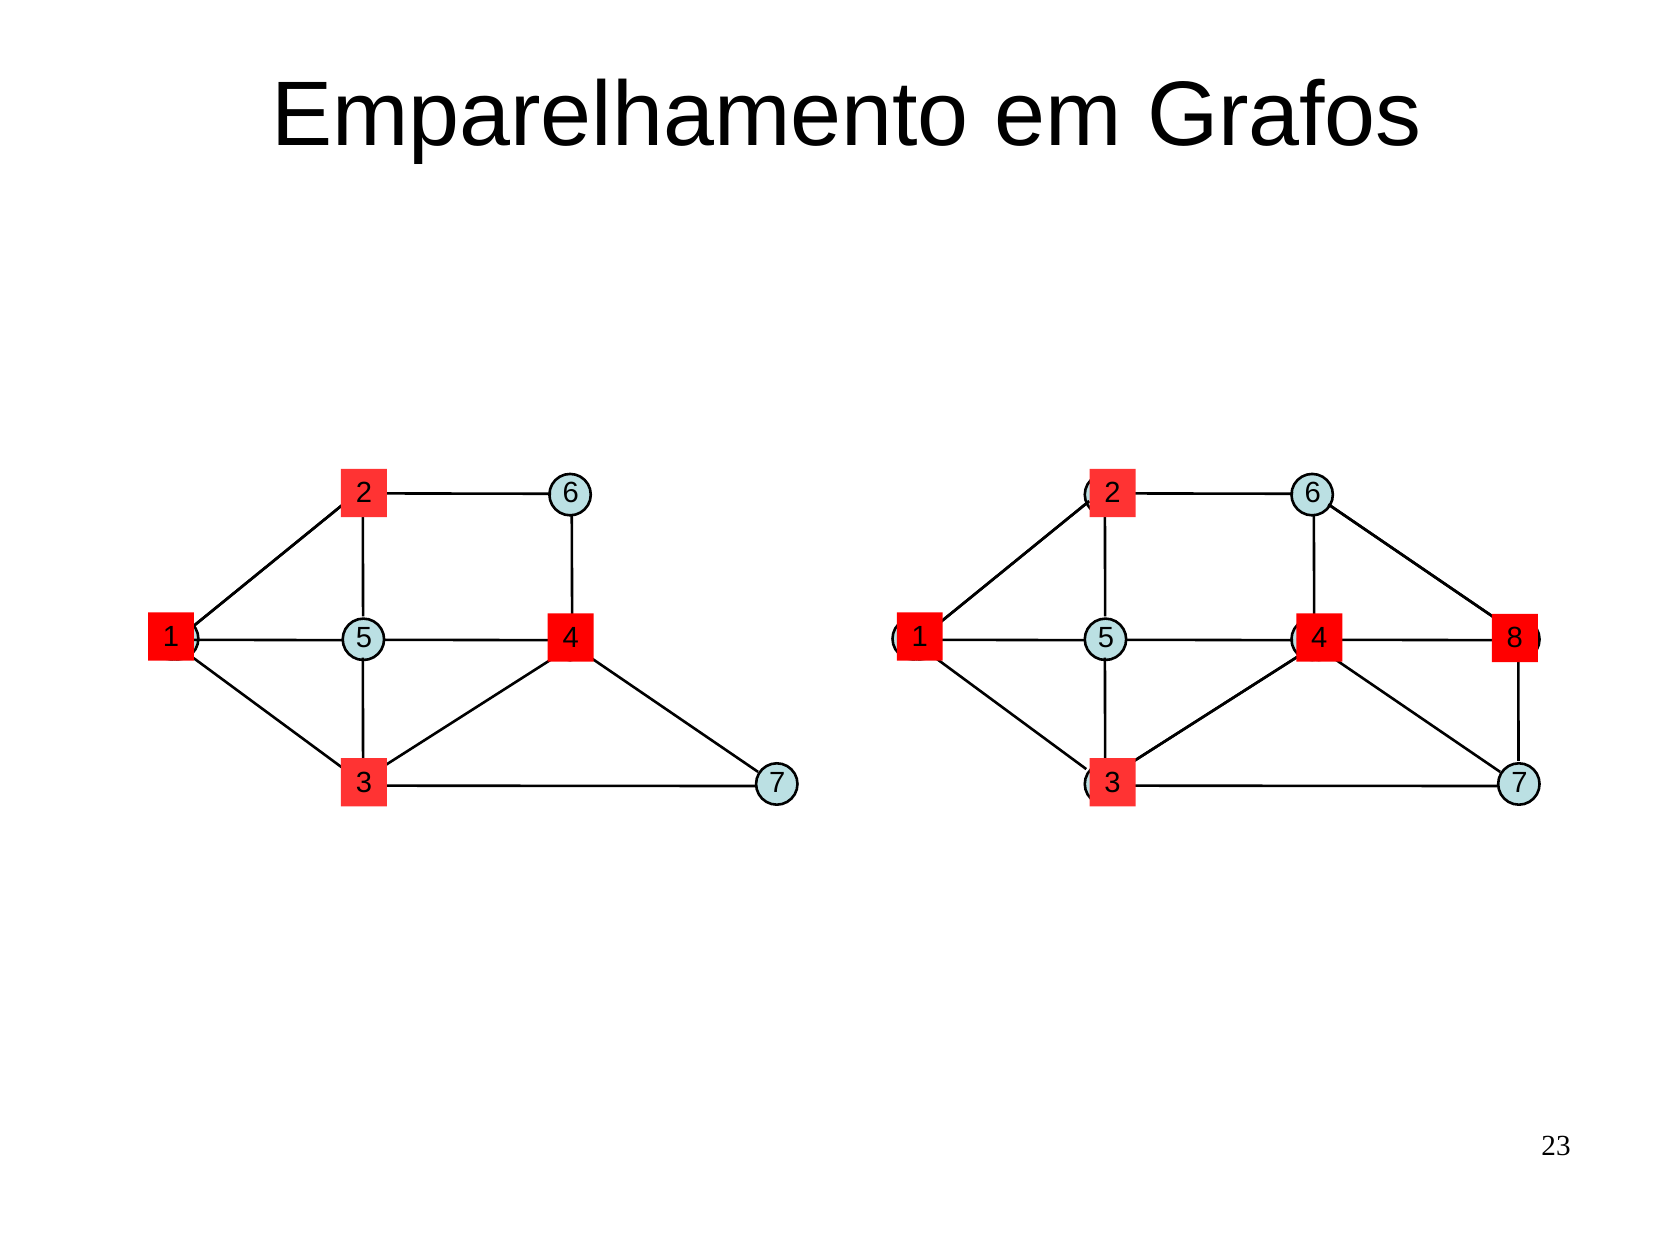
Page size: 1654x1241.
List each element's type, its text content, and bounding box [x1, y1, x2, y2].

text_box 8 [1491, 613, 1538, 663]
text_box 1 [194, 612, 201, 623]
text_box 1 [194, 623, 201, 638]
text_box 2 [340, 468, 387, 518]
text_box 2 [1089, 468, 1136, 518]
text_box 5 [1083, 613, 1130, 662]
text_box 4 [1289, 613, 1296, 659]
text_box 5 [340, 613, 387, 662]
text_box 7 [1496, 758, 1543, 807]
text_box 3 [340, 758, 387, 807]
text_box 8 [1538, 613, 1543, 662]
text_box 1 [890, 612, 896, 661]
text_box 4 [1296, 613, 1343, 662]
text_box 4 [547, 613, 594, 662]
text_box 1 [194, 642, 201, 661]
title Emparelhamento em Grafos [261, 0, 1433, 228]
text_box 3 [1083, 758, 1089, 807]
text_box 7 [754, 758, 801, 807]
text_box 2 [1083, 468, 1089, 503]
text_box 2 [1083, 504, 1089, 518]
text_box 1 [896, 612, 943, 661]
text_box 3 [1089, 758, 1136, 807]
text_box 6 [1289, 468, 1336, 518]
text_box 1 [148, 612, 194, 661]
text_box 6 [547, 468, 594, 518]
